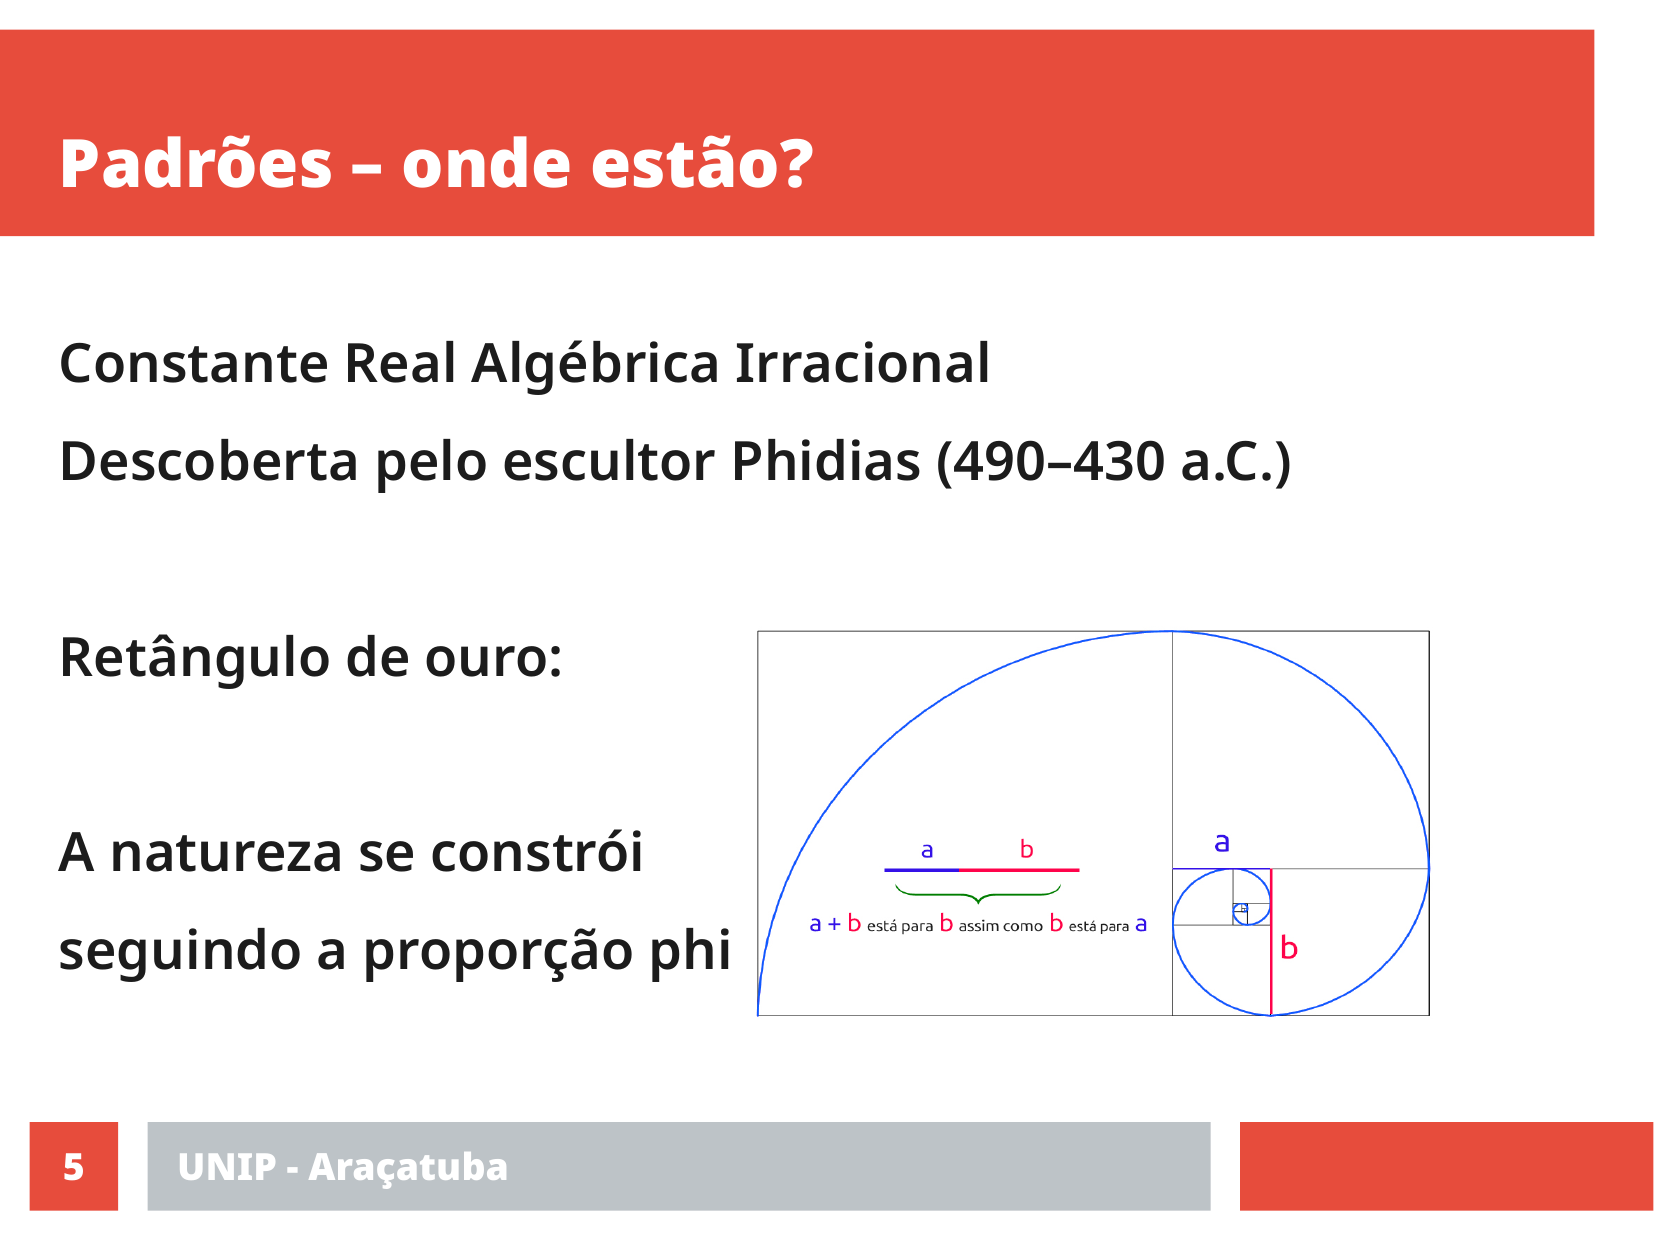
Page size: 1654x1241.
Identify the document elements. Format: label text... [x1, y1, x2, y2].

picture [745, 605, 1444, 1041]
title Padrões – onde estão? [59, 59, 1595, 207]
list Constante Real Algébrica Irracional Descoberta pelo escultor Phidias (490–430 a.C.) Retângulo de ouro: A natureza se constrói seguindo a proporção phi [59, 324, 1565, 1093]
